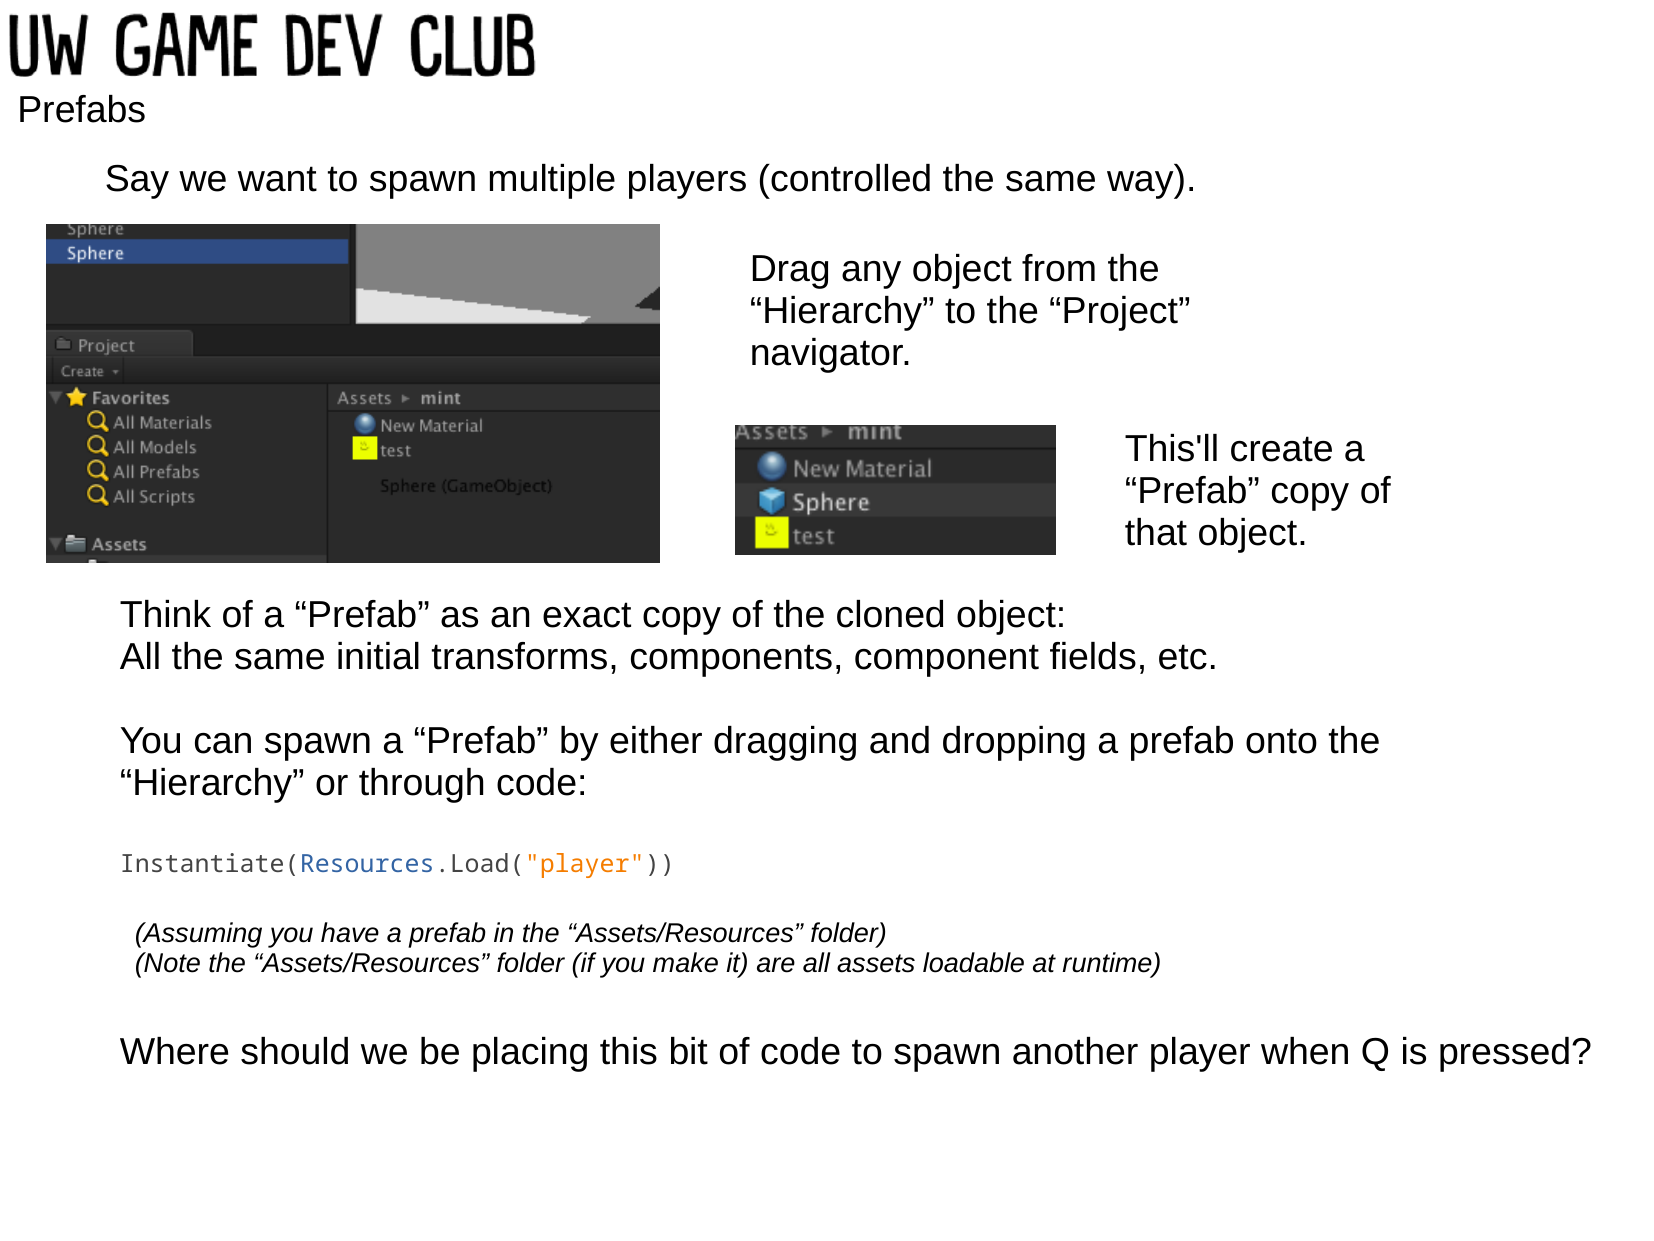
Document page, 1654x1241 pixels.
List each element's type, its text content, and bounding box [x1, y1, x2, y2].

text_box (Assuming you have a prefab in the “Assets/Resources” folder) (Note the “Assets/Resources” folder (if you make it) are all assets loadable at runtime) [120, 910, 1471, 986]
text_box Think of a “Prefab” as an exact copy of the cloned object: All the same initial transforms, components, component fields, etc. You can spawn a “Prefab” by either dragging and dropping a prefab onto the “Hierarchy” or through code: Instantiate(Resources.Load("player")) [105, 586, 1456, 883]
text_box Where should we be placing this bit of code to spawn another player when Q is pressed? [105, 1023, 1651, 1081]
text_box This'll create a “Prefab” copy of that object. [1110, 420, 1426, 561]
text_box Say we want to spawn multiple players (controlled the same way). [90, 150, 1561, 207]
text_box Prefabs [2, 80, 843, 138]
picture [2, 7, 551, 80]
text_box Drag any object from the “Hierarchy” to the “Project” navigator. [735, 240, 1351, 381]
picture [46, 224, 661, 563]
picture [735, 425, 1056, 556]
